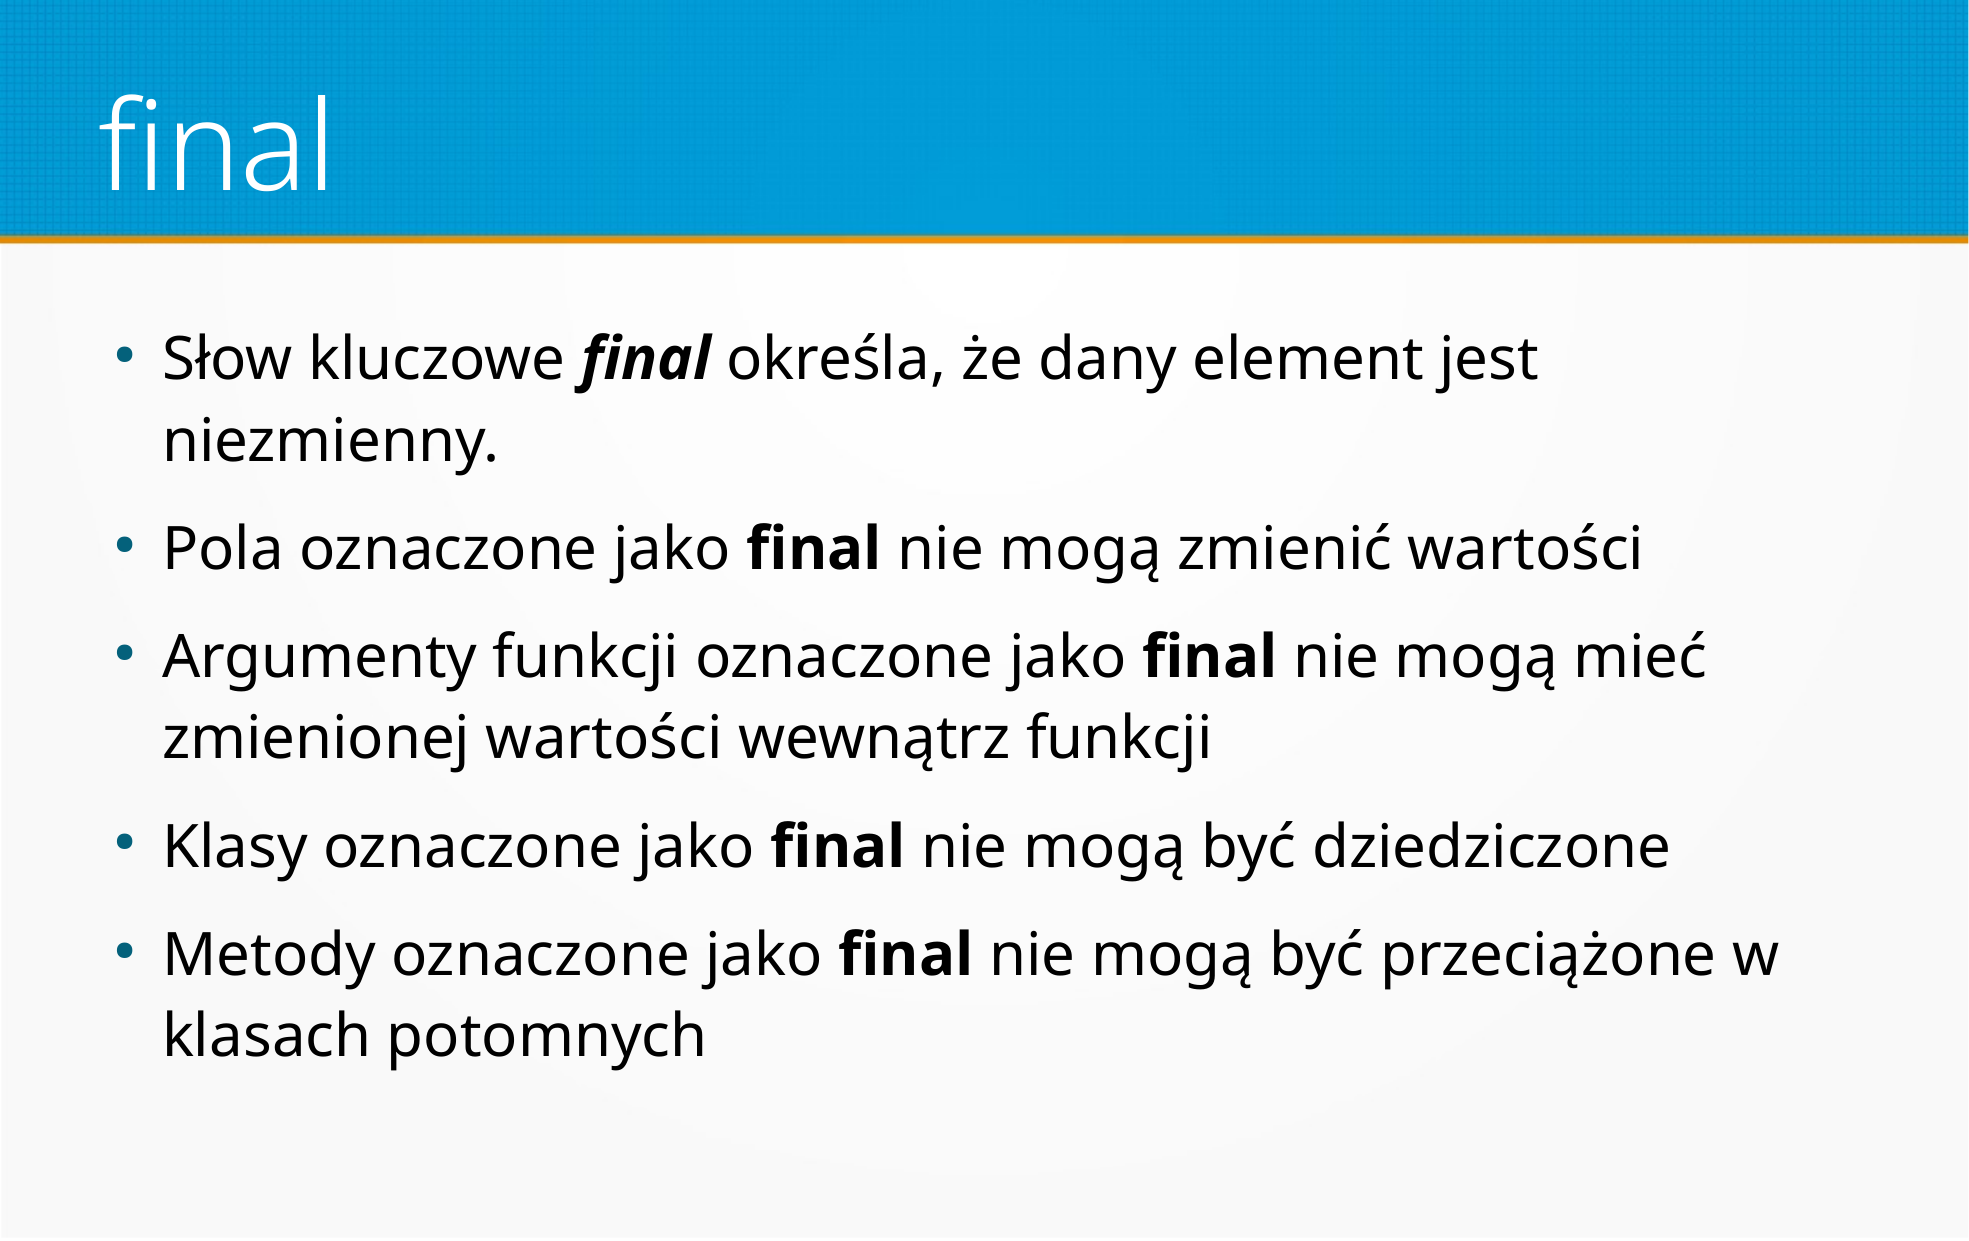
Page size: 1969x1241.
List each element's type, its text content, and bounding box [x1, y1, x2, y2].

picture [0, 233, 1969, 1241]
list Słow kluczowe final określa, że dany element jest niezmienny. Pola oznaczone jako final nie mogą zmienić wartości Argumenty funkcji oznaczone jako final nie mogą mieć zmienionej wartości wewnątrz funkcji Klasy oznaczone jako final nie mogą być dziedziczone Metody oznaczone jako final nie mogą być przeciążone w klasach potomnych [98, 315, 1861, 1081]
title final [98, 19, 1870, 227]
